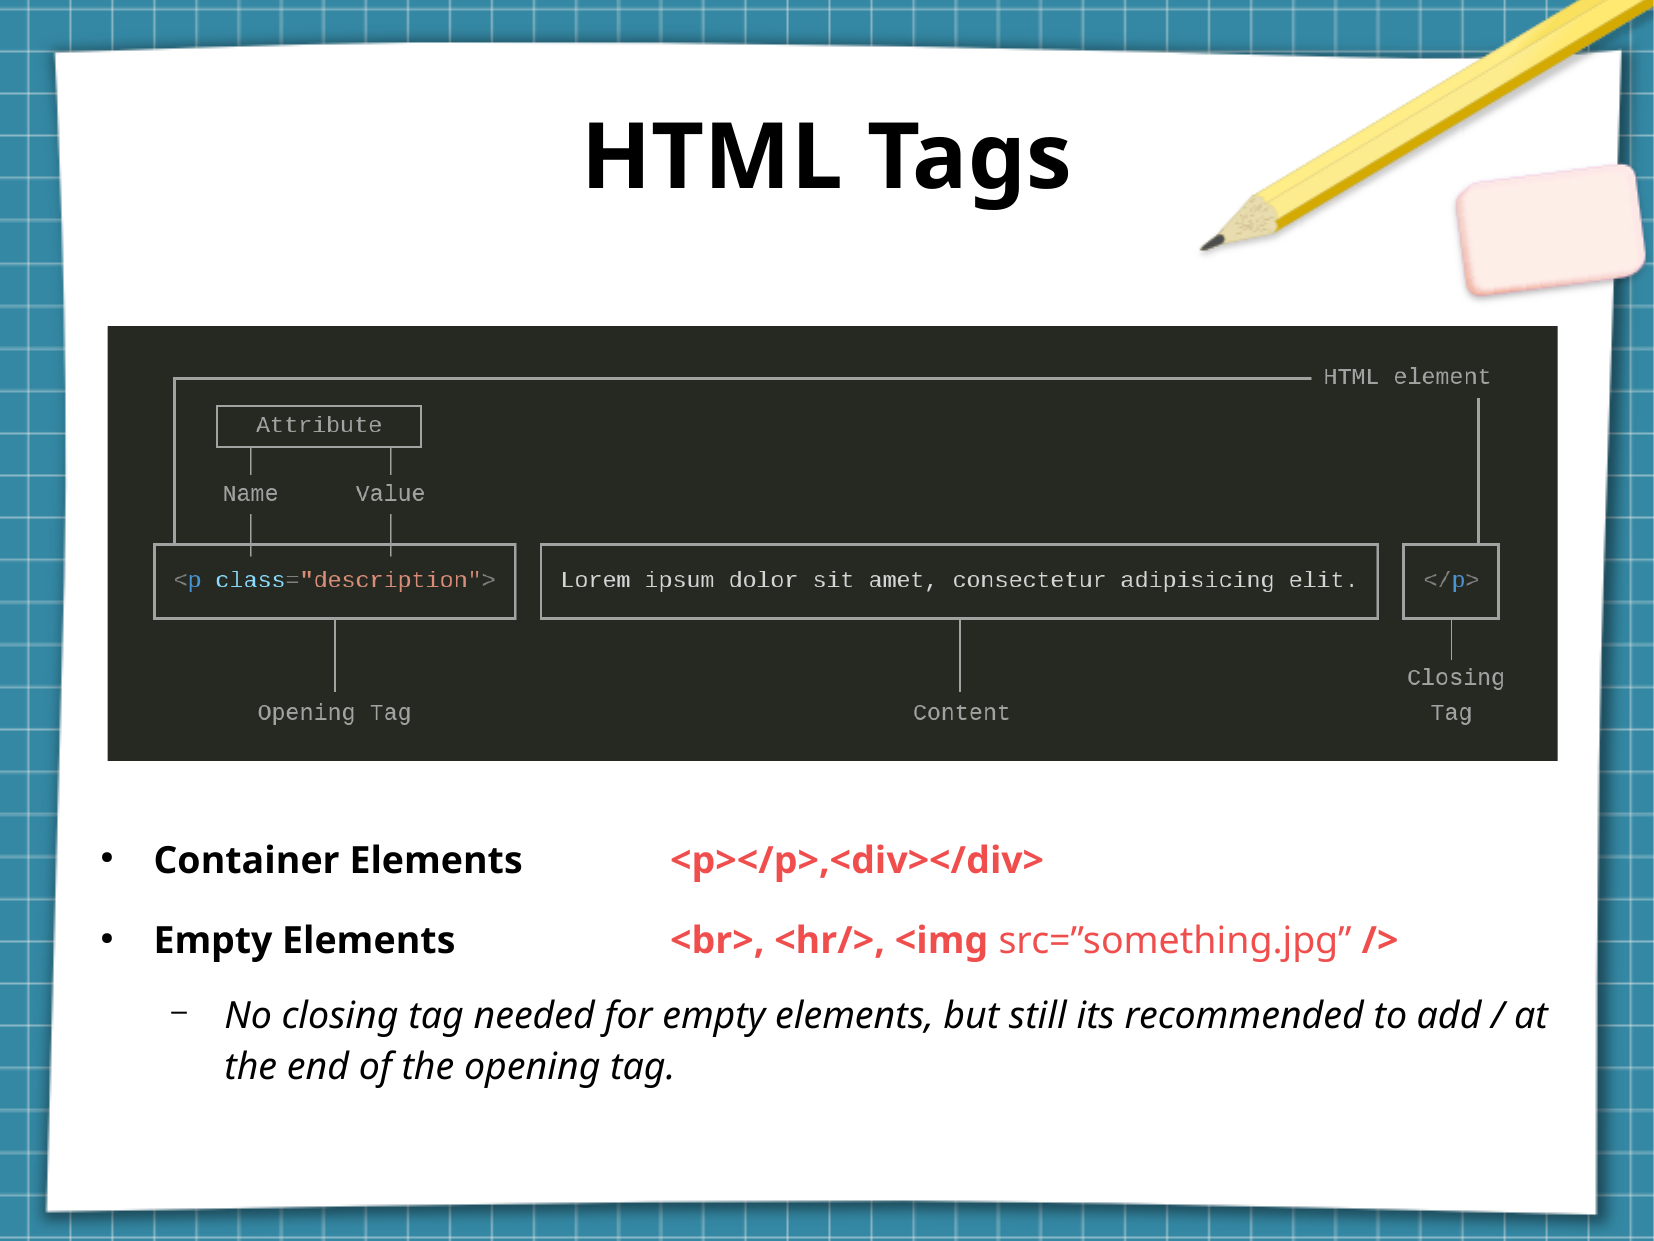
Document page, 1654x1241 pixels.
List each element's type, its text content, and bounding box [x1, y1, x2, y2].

list Container Elements <p></p>,<div></div> Empty Elements <br>, <hr/>, <img src=”something.jpg” /> No closing tag needed for empty elements, but still its recommended to add / at the end of the opening tag. [82, 833, 1571, 1111]
picture [0, 0, 1654, 1241]
title HTML Tags [82, 49, 1571, 257]
